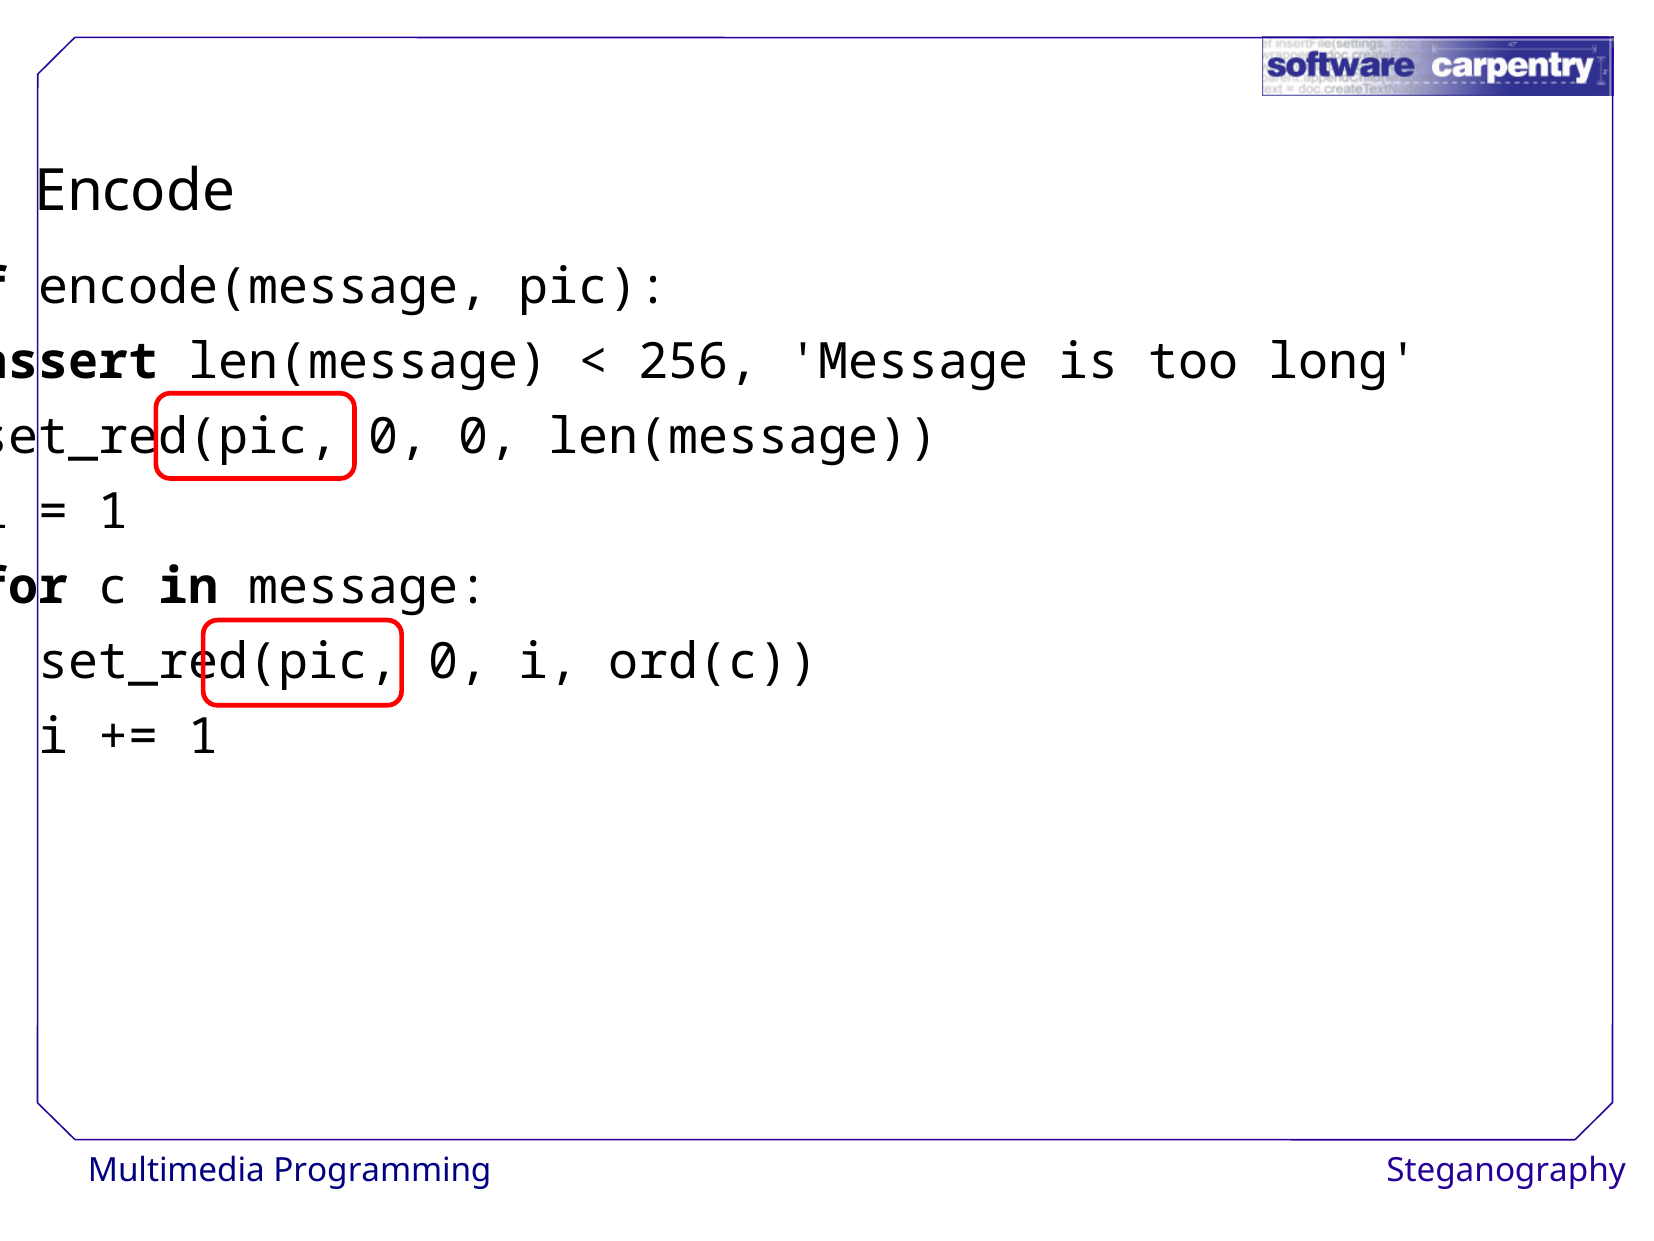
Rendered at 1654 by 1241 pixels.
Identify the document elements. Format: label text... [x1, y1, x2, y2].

text_box def encode(message, pic): assert len(message) < 256, 'Message is too long' set_red(pic, 0, 0, len(message)) i = 1 for c in message: set_red(pic, 0, i, ord(c)) i += 1 [0, 230, 1584, 772]
text_box Encode [19, 109, 400, 230]
picture [1262, 36, 1614, 96]
